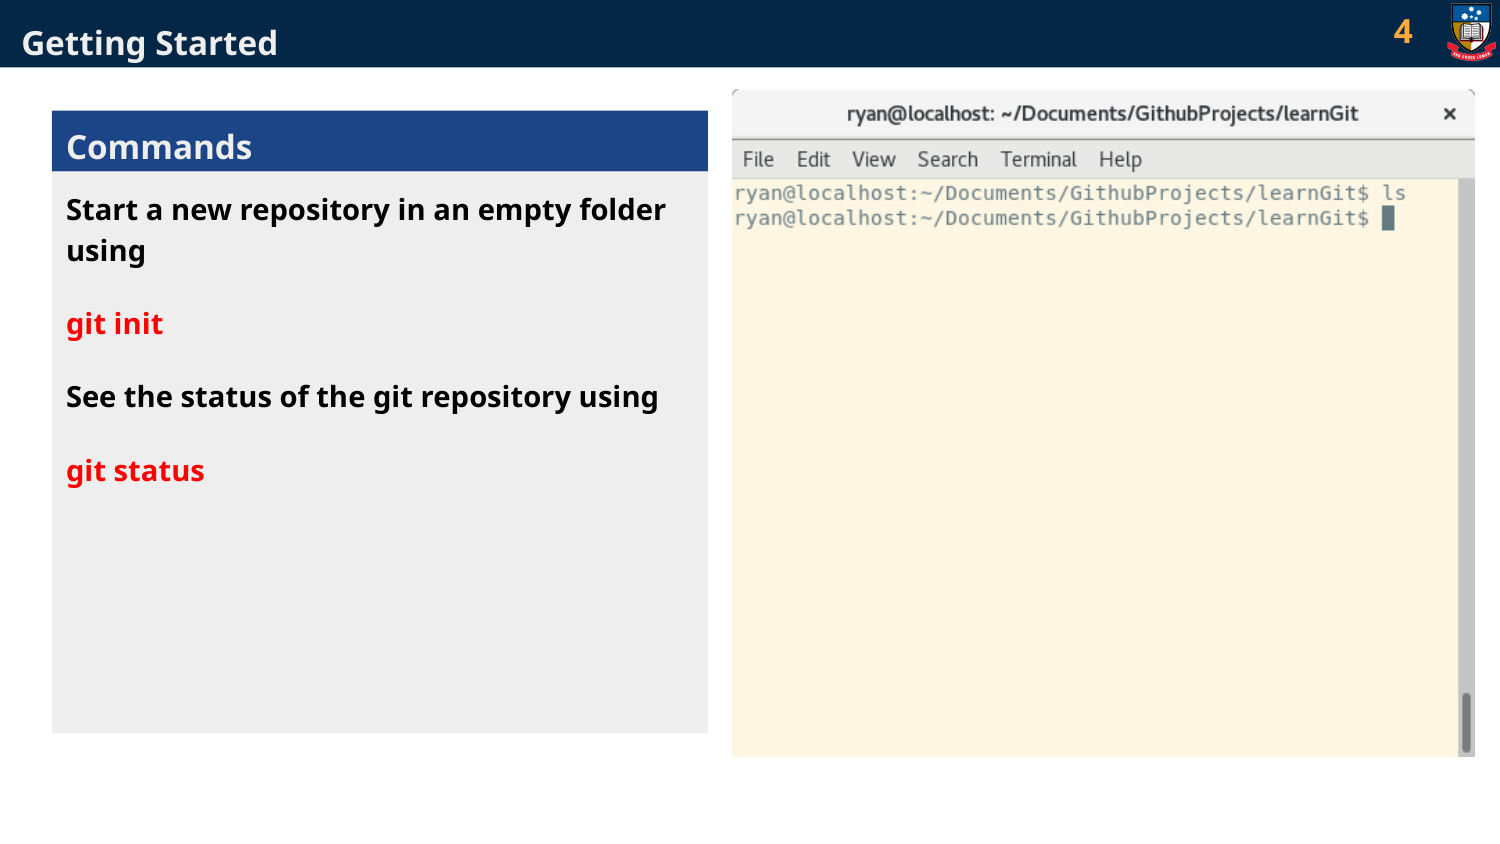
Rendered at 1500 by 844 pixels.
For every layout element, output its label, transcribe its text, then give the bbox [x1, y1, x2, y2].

list Start a new repository in an empty folder using git init See the status of the git repository using git status [51, 171, 708, 672]
title Commands [51, 110, 708, 171]
picture [1446, 1, 1497, 63]
picture [732, 89, 1475, 757]
slide_number <number> [1338, 0, 1428, 65]
subtitle Getting Started [6, 1, 728, 63]
